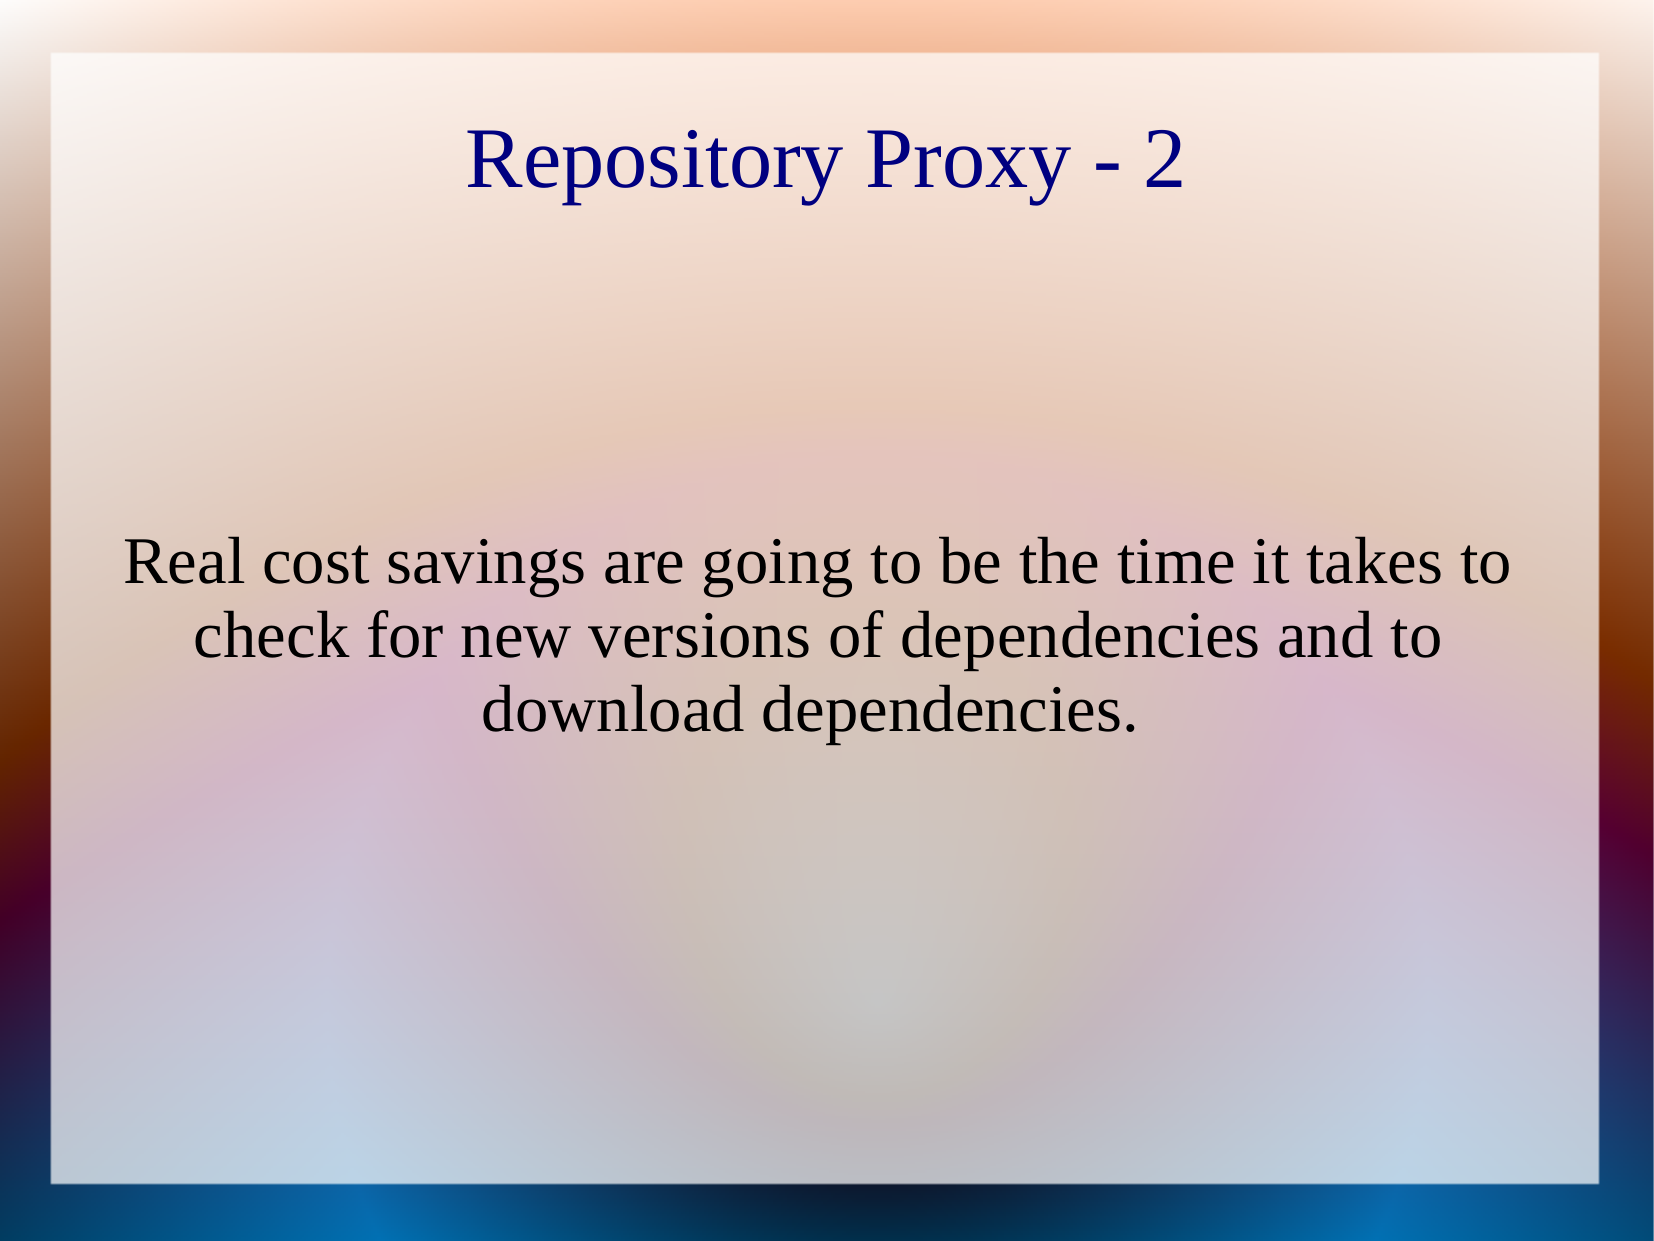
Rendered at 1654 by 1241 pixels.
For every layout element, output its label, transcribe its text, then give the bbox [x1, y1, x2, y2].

title Repository Proxy - 2 [82, 55, 1571, 263]
picture [0, 0, 1654, 1241]
subtitle Real cost savings are going to be the time it takes to check for new versions of dependencies and to download dependencies. [75, 300, 1564, 1044]
